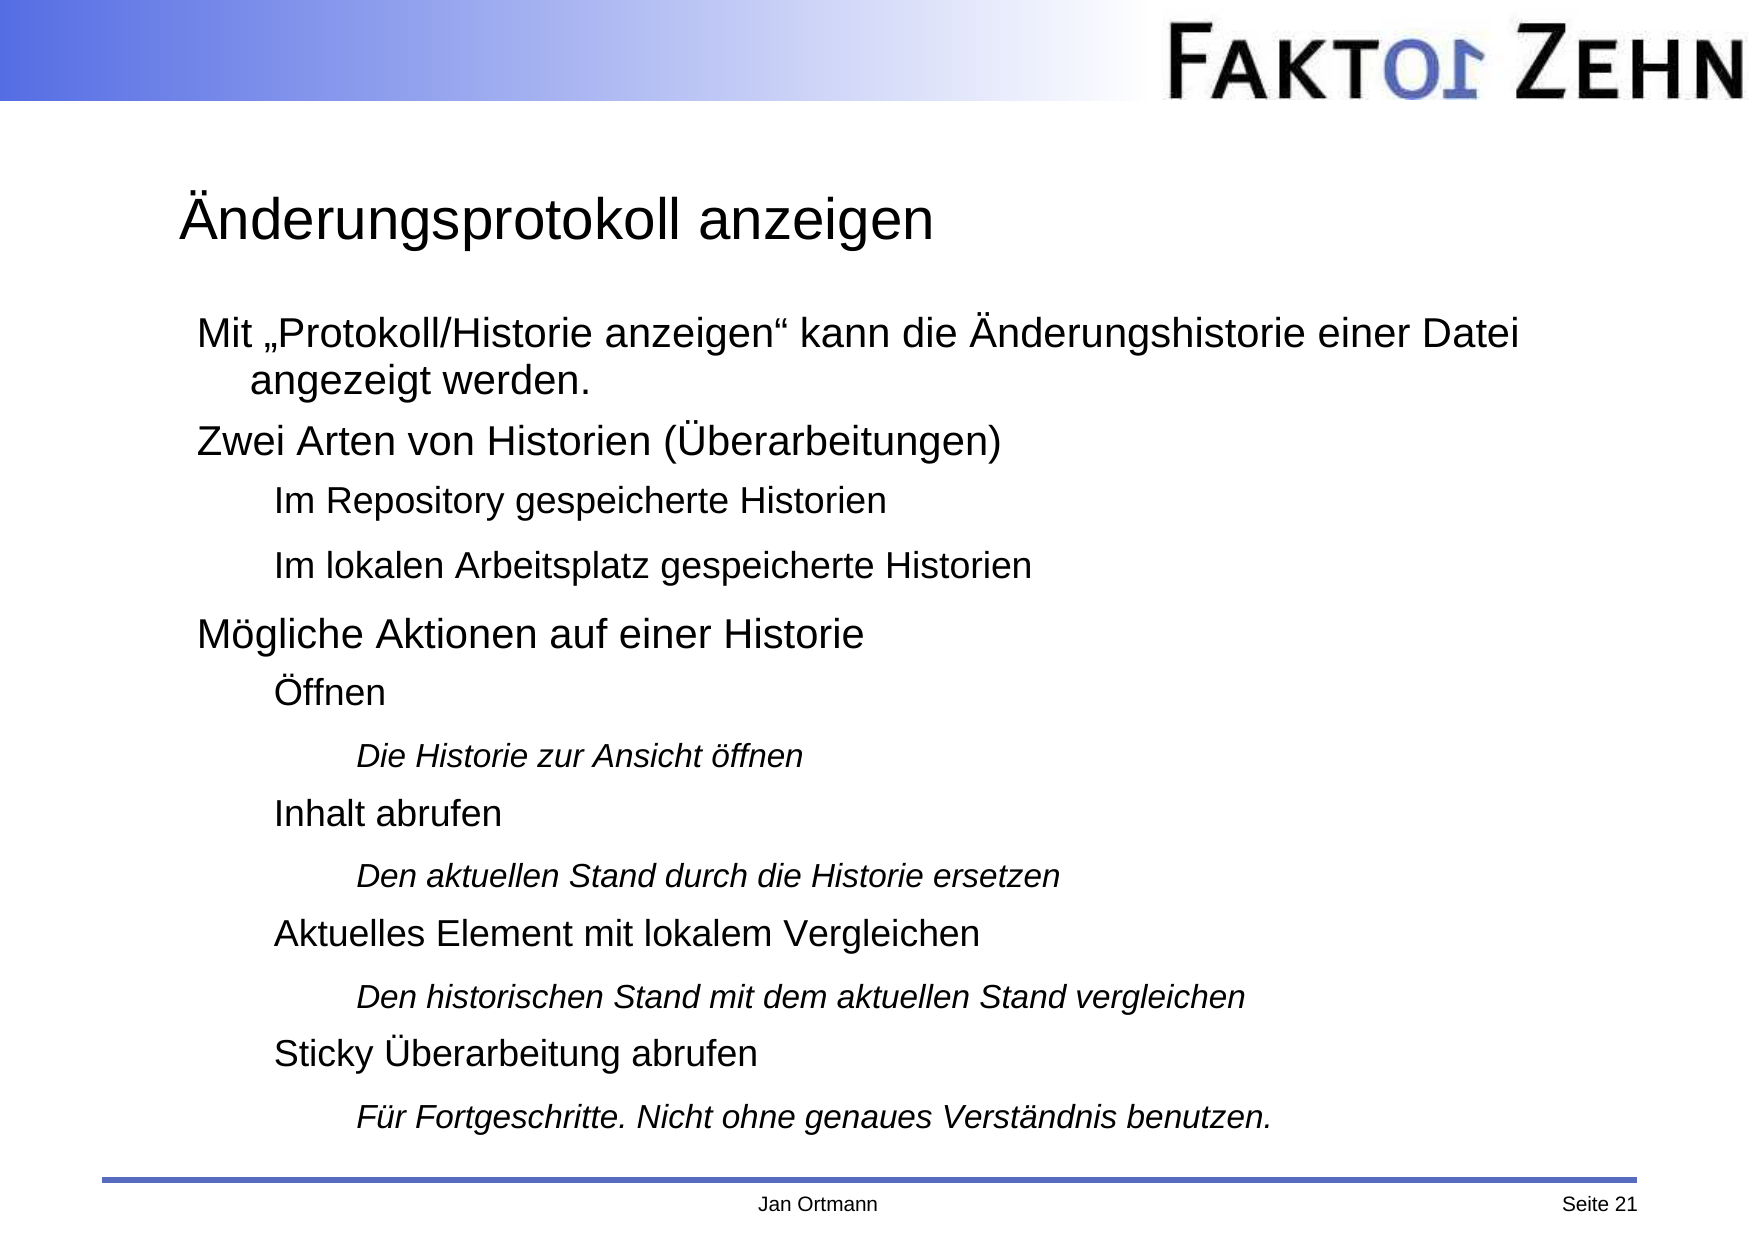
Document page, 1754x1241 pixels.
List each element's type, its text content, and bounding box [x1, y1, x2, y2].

picture [1162, 7, 1752, 100]
title Änderungsprotokoll anzeigen [179, 142, 1576, 296]
list Mit „Protokoll/Historie anzeigen“ kann die Änderungshistorie einer Datei angezeigt werden. Zwei Arten von Historien (Überarbeitungen) Im Repository gespeicherte Historien Im lokalen Arbeitsplatz gespeicherte Historien Mögliche Aktionen auf einer Historie Öffnen Die Historie zur Ansicht öffnen Inhalt abrufen Den aktuellen Stand durch die Historie ersetzen Aktuelles Element mit lokalem Vergleichen Den historischen Stand mit dem aktuellen Stand vergleichen Sticky Überarbeitung abrufen Für Fortgeschritte. Nicht ohne genaues Verständnis benutzen. [179, 310, 1576, 1138]
